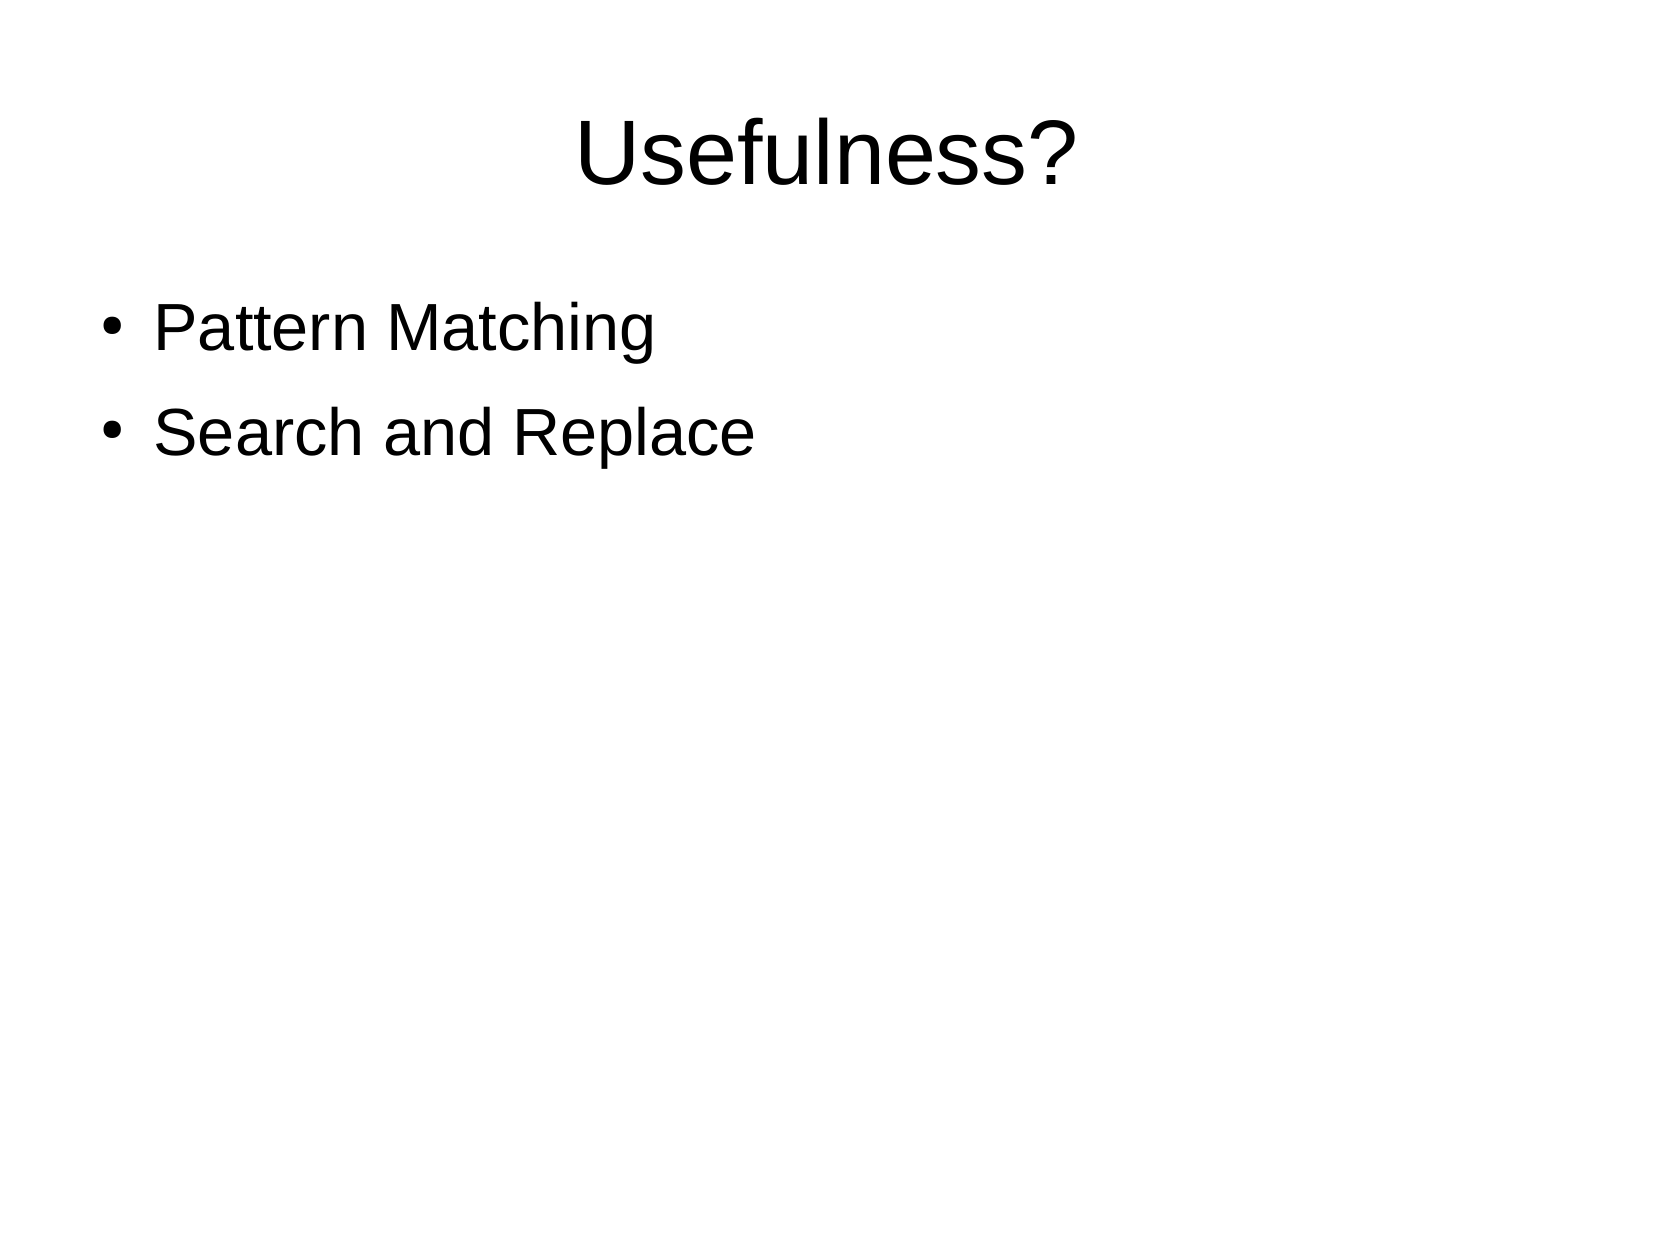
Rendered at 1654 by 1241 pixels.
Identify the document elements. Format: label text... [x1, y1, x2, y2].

list Pattern Matching Search and Replace [82, 290, 1571, 1109]
title Usefulness? [82, 49, 1571, 257]
